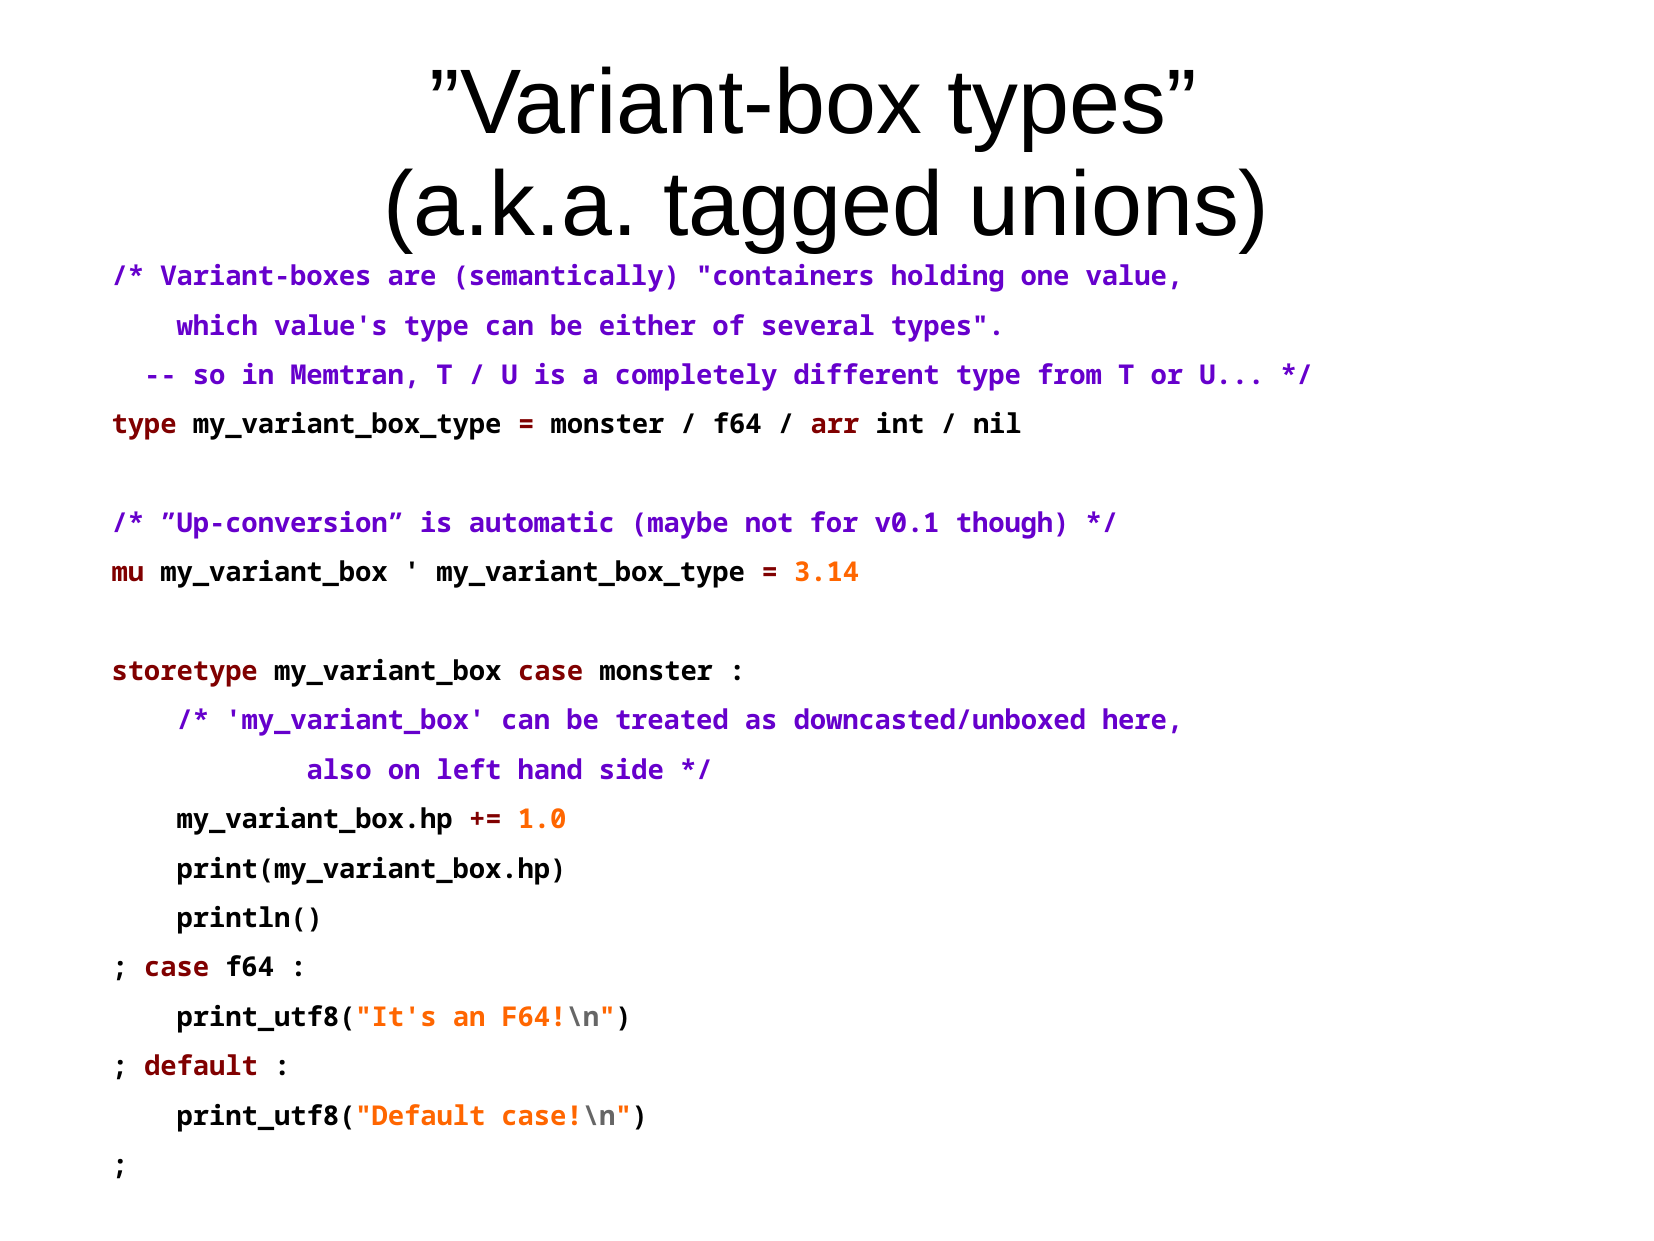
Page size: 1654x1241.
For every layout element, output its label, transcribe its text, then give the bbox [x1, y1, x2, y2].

title ”Variant-box types” (a.k.a. tagged unions) [82, 49, 1571, 256]
list /* Variant-boxes are (semantically) "containers holding one value, which value's type can be either of several types". -- so in Memtran, T / U is a completely different type from T or U... */ type my_variant_box_type = monster / f64 / arr int / nil /* ”Up-conversion” is automatic (maybe not for v0.1 though) */ mu my_variant_box ' my_variant_box_type = 3.14 storetype my_variant_box case monster : /* 'my_variant_box' can be treated as downcasted/unboxed here, also on left hand side */ my_variant_box.hp += 1.0 print(my_variant_box.hp) println() ; case f64 : print_utf8("It's an F64!\n") ; default : print_utf8("Default case!\n") ; [82, 256, 1571, 1205]
